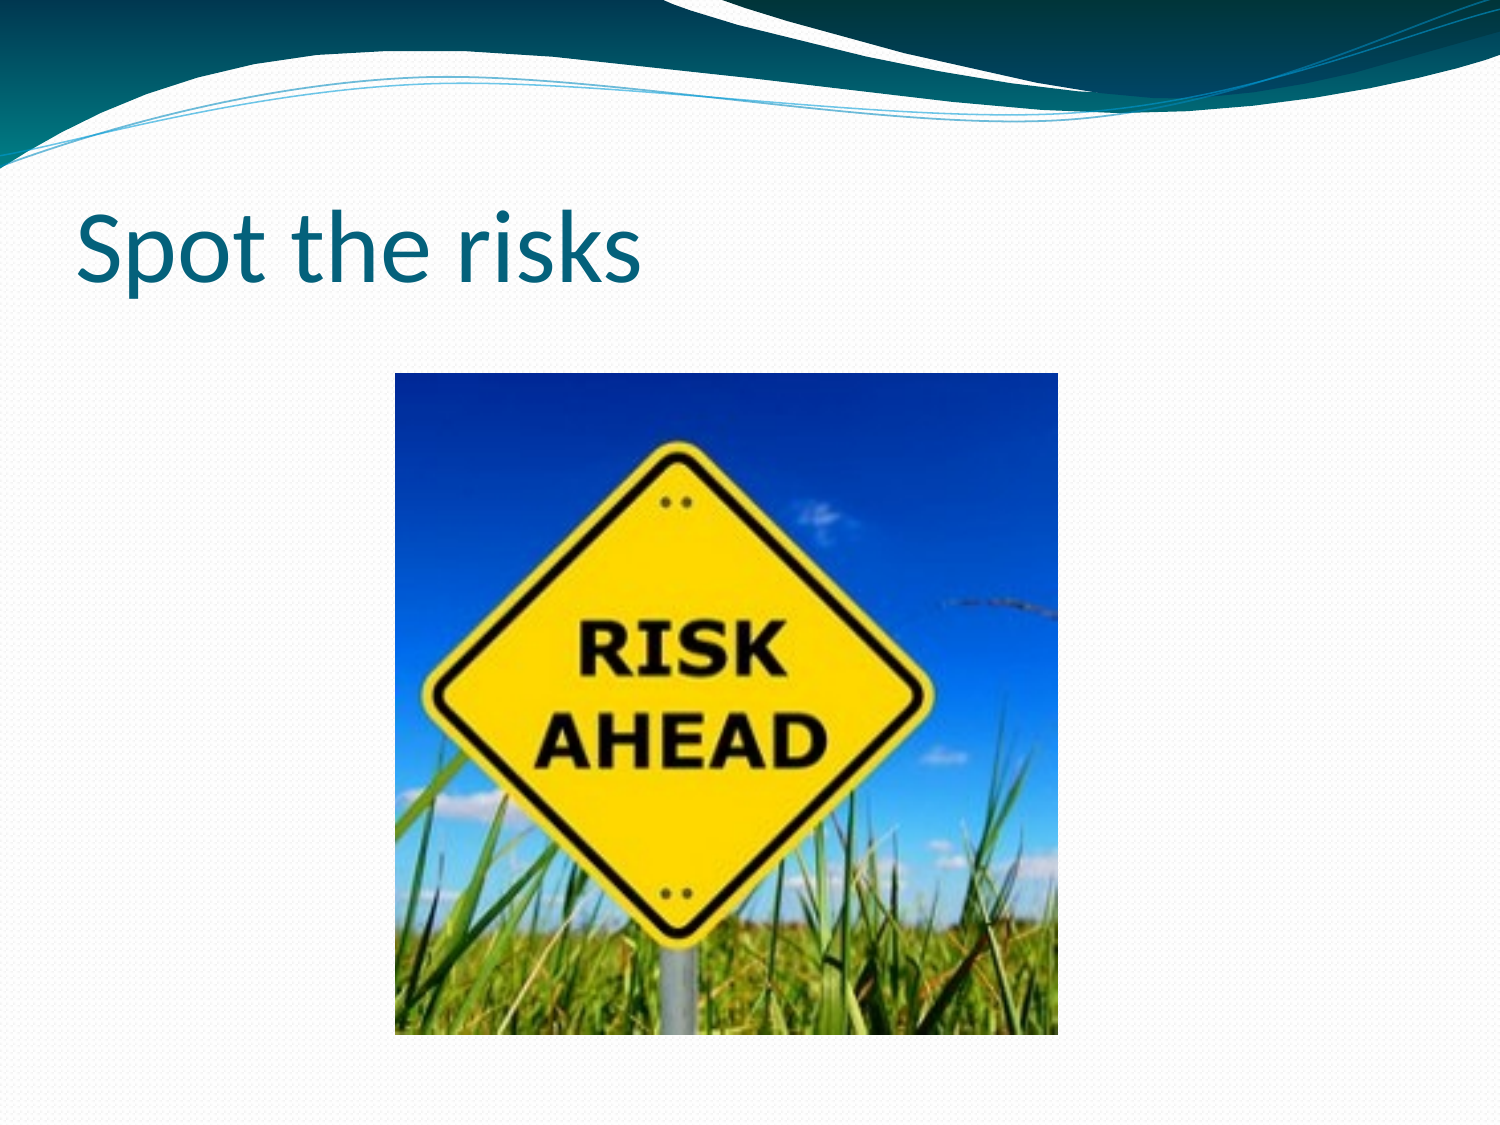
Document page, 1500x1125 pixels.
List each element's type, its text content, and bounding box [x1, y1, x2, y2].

picture [395, 373, 1058, 1036]
title Spot the risks [75, 115, 1426, 304]
